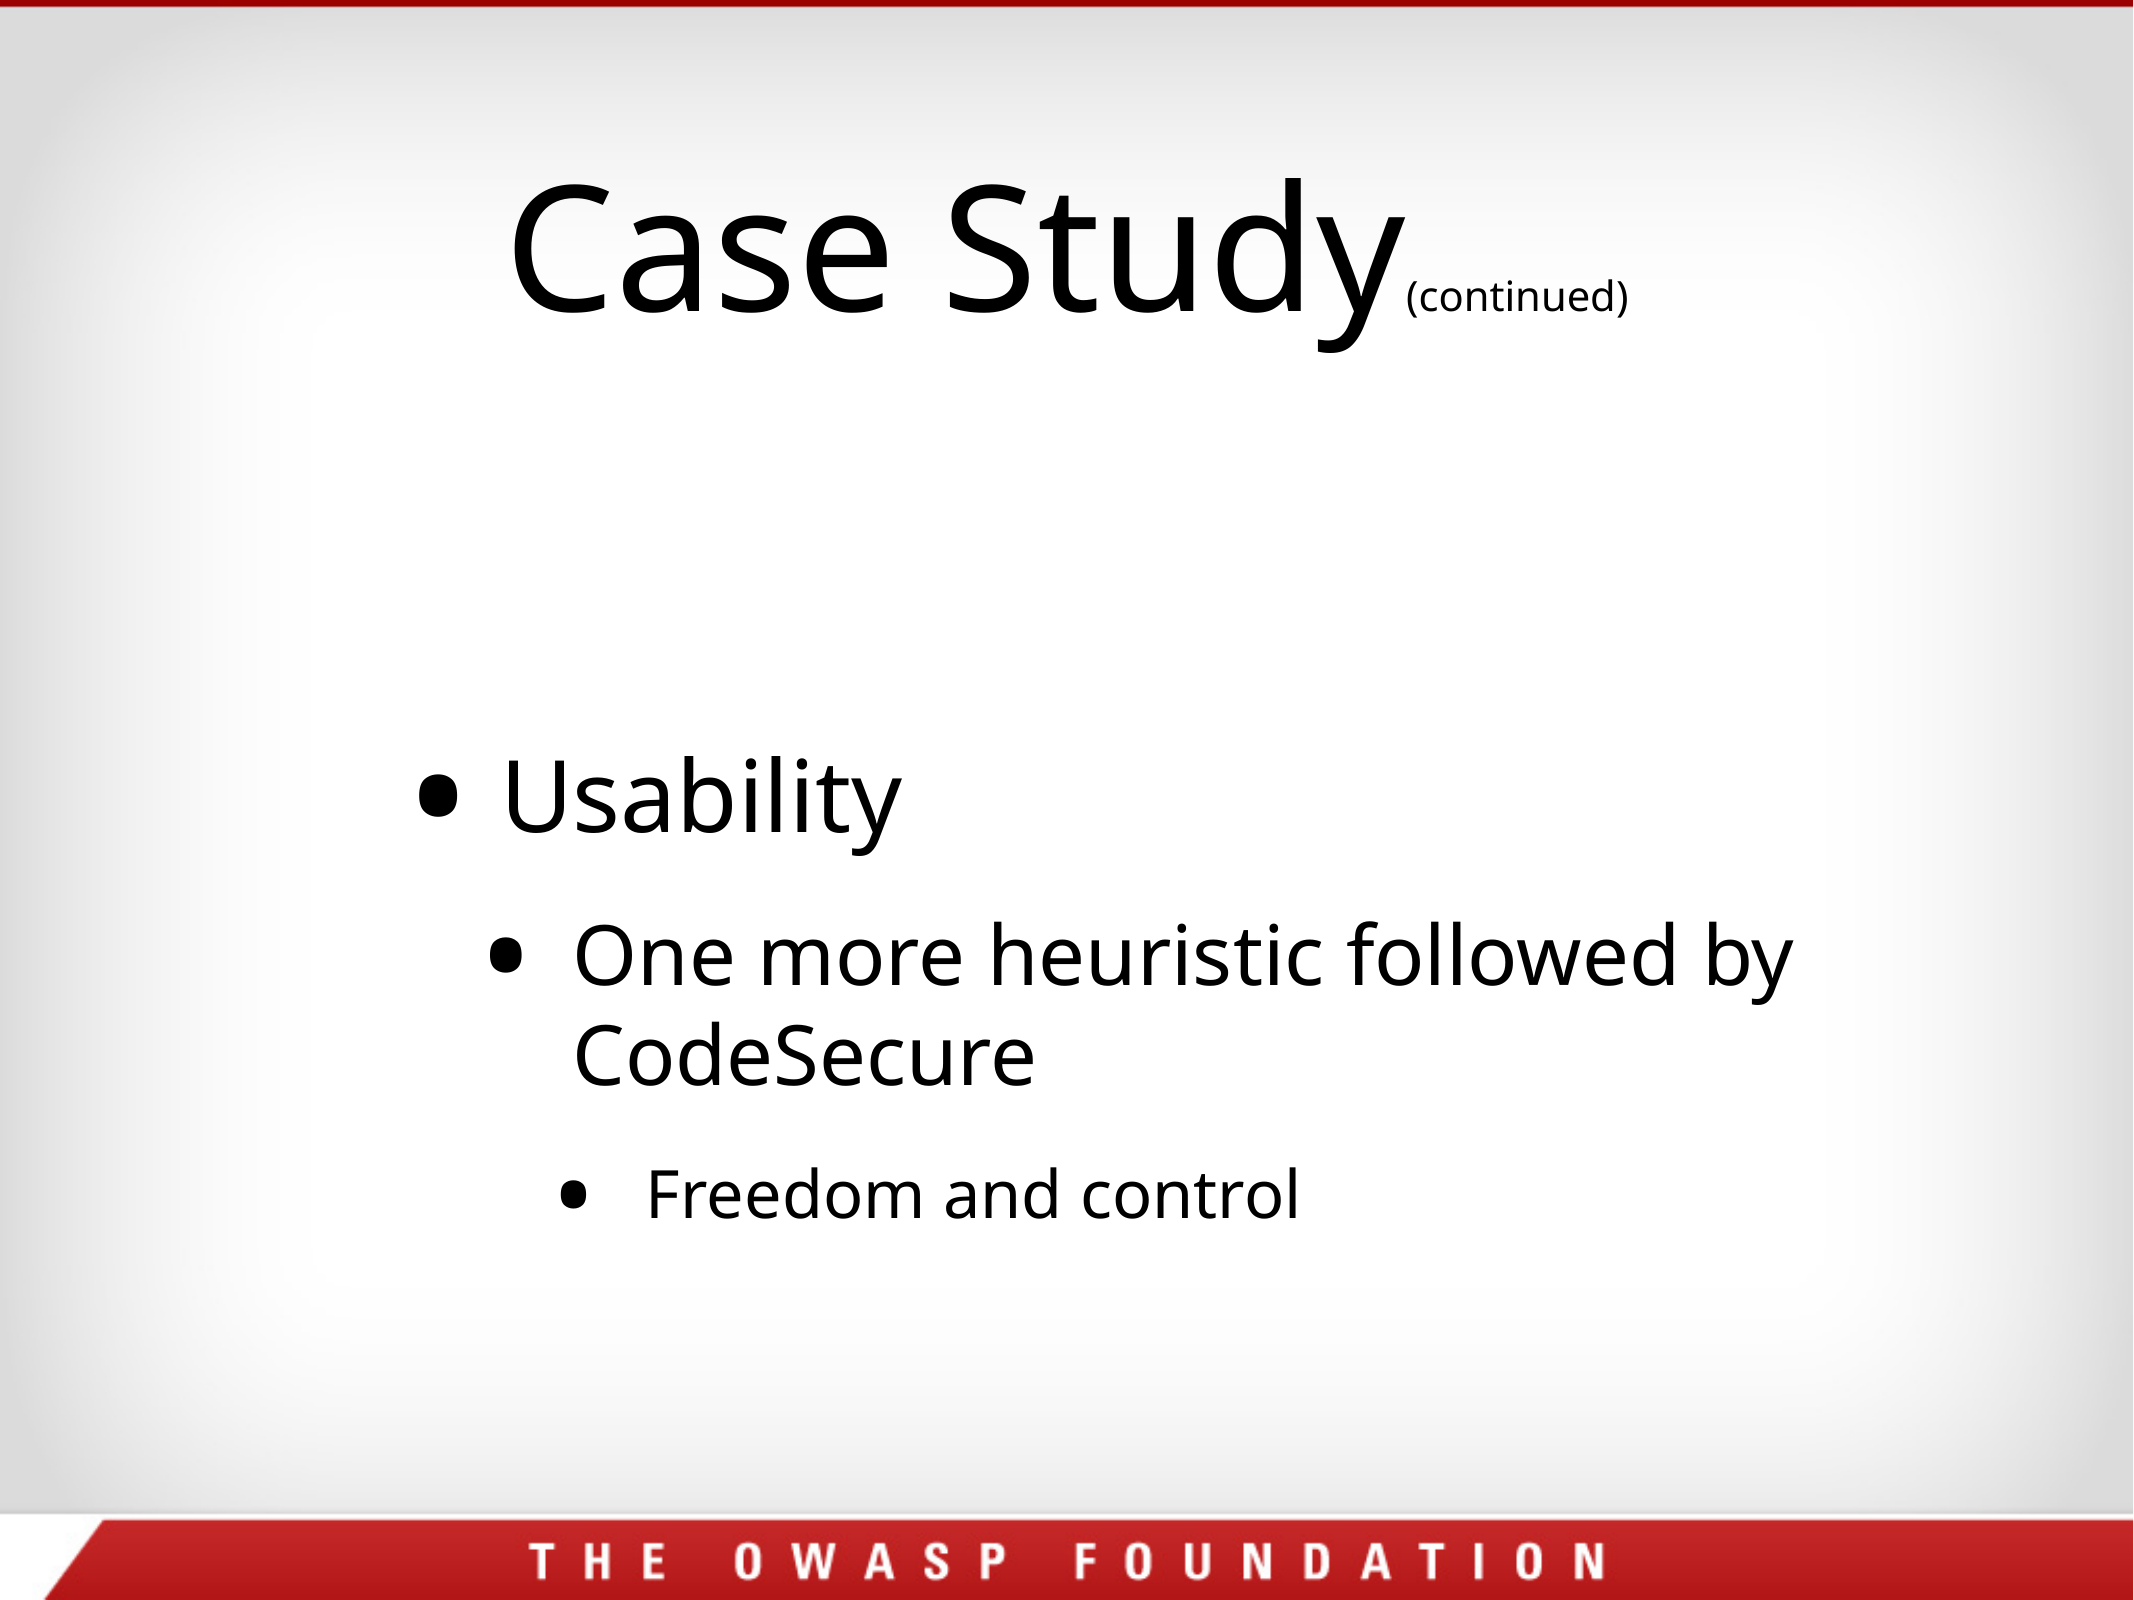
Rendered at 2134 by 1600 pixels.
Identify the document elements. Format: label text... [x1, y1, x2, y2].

title Case Study(continued) [208, 22, 1925, 454]
picture [0, 0, 2134, 1600]
list Usability One more heuristic followed by CodeSecure Freedom and control [208, 454, 1925, 1510]
